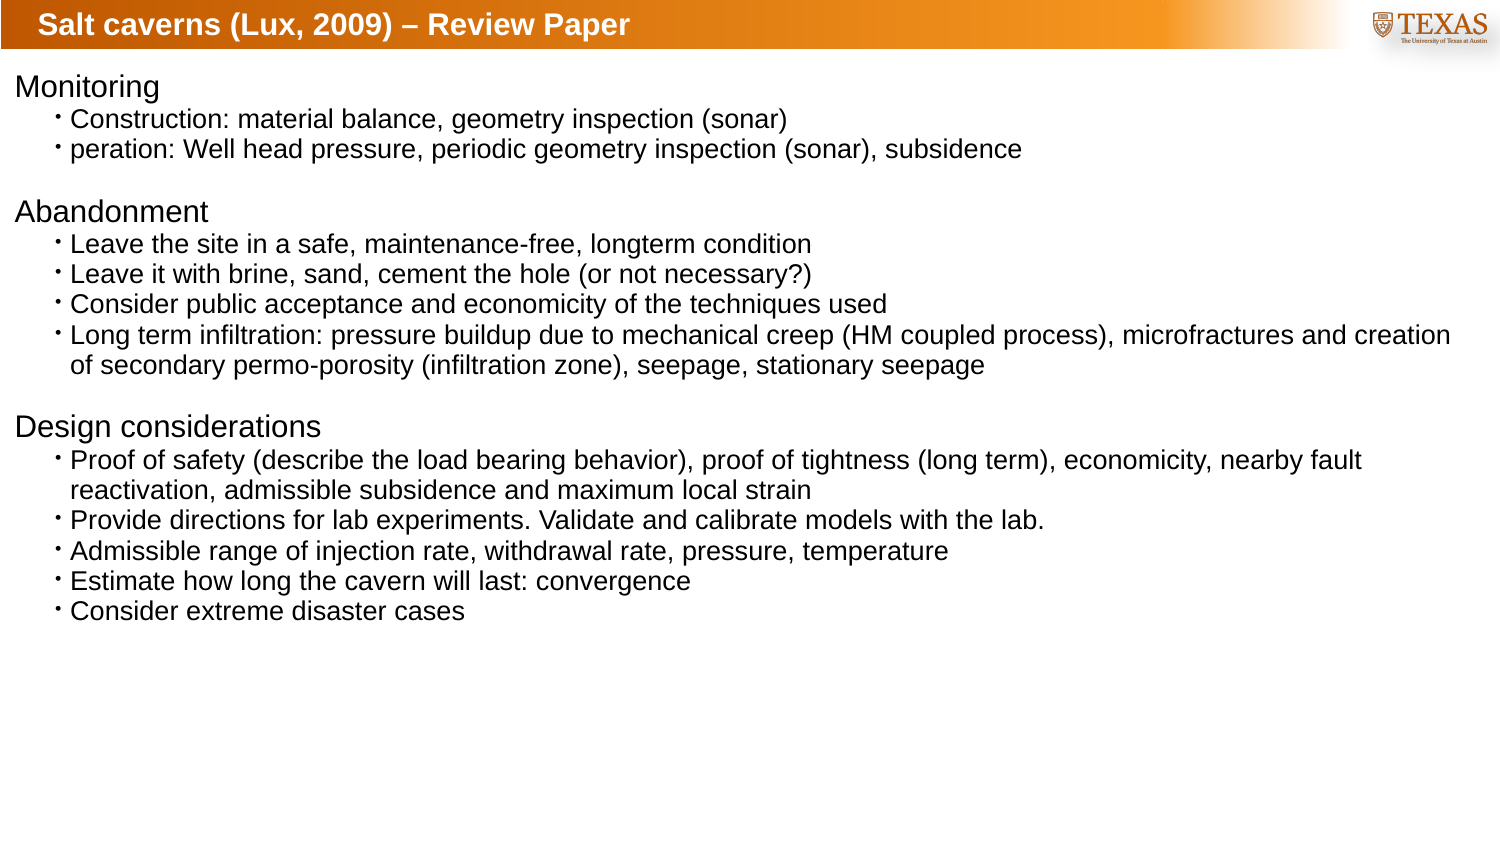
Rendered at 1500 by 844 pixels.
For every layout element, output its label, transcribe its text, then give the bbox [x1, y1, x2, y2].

picture [1348, 0, 1500, 68]
title Salt caverns (Lux, 2009) – Review Paper [37, 0, 1126, 49]
list Monitoring Construction: material balance, geometry inspection (sonar) peration: Well head pressure, periodic geometry inspection (sonar), subsidence Abandonment Leave the site in a safe, maintenance-free, longterm condition Leave it with brine, sand, cement the hole (or not necessary?) Consider public acceptance and economicity of the techniques used Long term infiltration: pressure buildup due to mechanical creep (HM coupled process), microfractures and creation of secondary permo-porosity (infiltration zone), seepage, stationary seepage Design considerations Proof of safety (describe the load bearing behavior), proof of tightness (long term), economicity, nearby fault reactivation, admissible subsidence and maximum local strain Provide directions for lab experiments. Validate and calibrate models with the lab. Admissible range of injection rate, withdrawal rate, pressure, temperature Estimate how long the cavern will last: convergence Consider extreme disaster cases [14, 68, 1463, 817]
